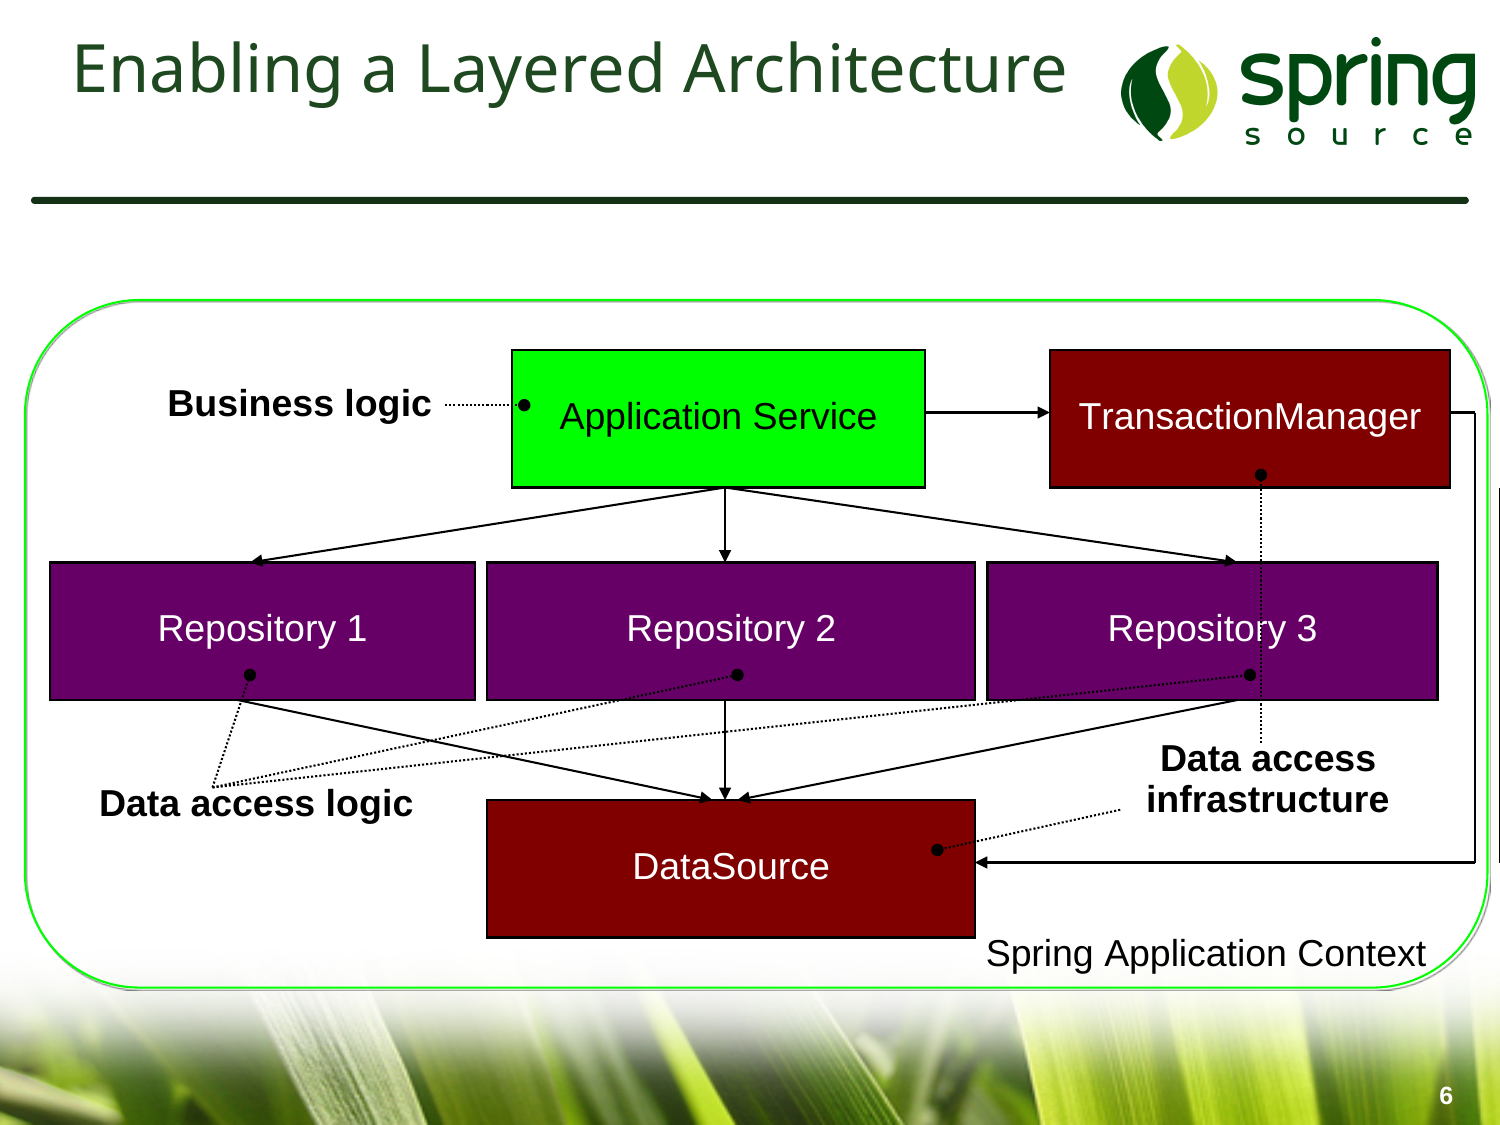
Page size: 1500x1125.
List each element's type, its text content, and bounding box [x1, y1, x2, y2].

text_box Data access infrastructure [1035, 729, 1500, 829]
text_box [987, 562, 1438, 600]
text_box [487, 658, 975, 700]
picture [1451, 951, 1460, 960]
text_box [1049, 445, 1450, 488]
text_box [50, 658, 475, 700]
text_box [487, 895, 975, 938]
text_box [512, 445, 925, 488]
picture [1450, 944, 1460, 955]
text_box DataSource [487, 837, 975, 895]
text_box Repository 2 [487, 600, 975, 658]
text_box Application Service [512, 387, 925, 445]
text_box TransactionManager [1049, 387, 1450, 445]
picture [0, 944, 1500, 1125]
text_box Business logic [62, 375, 538, 433]
title Enabling a Layered Architecture [56, 13, 1089, 191]
picture [52, 944, 1396, 986]
text_box Repository 3 [987, 600, 1438, 658]
text_box [487, 562, 975, 600]
picture [1121, 37, 1475, 145]
text_box [987, 658, 1438, 700]
text_box [50, 562, 475, 600]
text_box Data access logic [49, 774, 463, 833]
text_box Spring Application Context [962, 924, 1450, 983]
text_box Repository 1 [50, 600, 475, 658]
text_box [1049, 350, 1450, 387]
text_box [512, 350, 925, 387]
text_box [487, 800, 975, 837]
